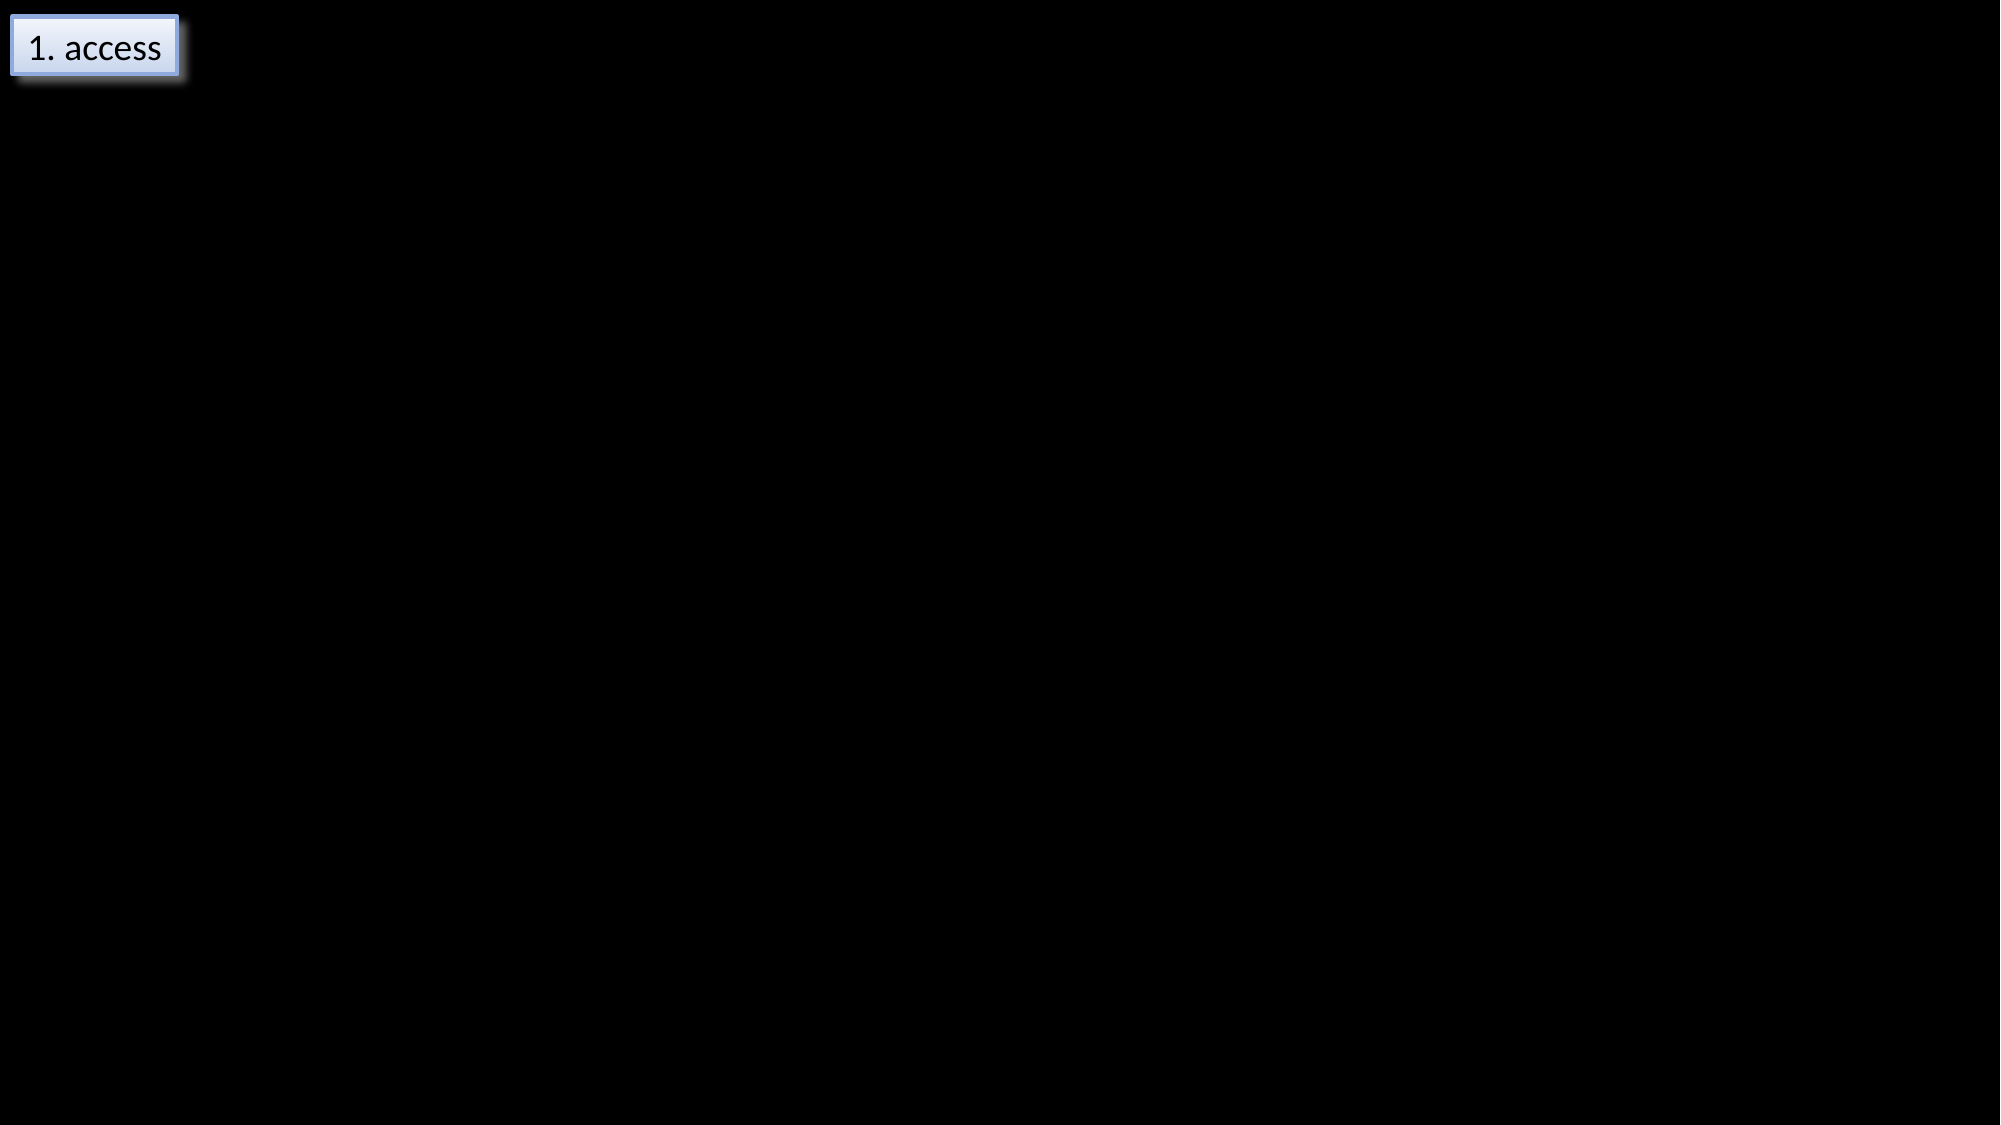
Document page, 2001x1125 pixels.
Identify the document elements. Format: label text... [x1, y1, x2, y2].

title 1. access [12, 16, 178, 74]
